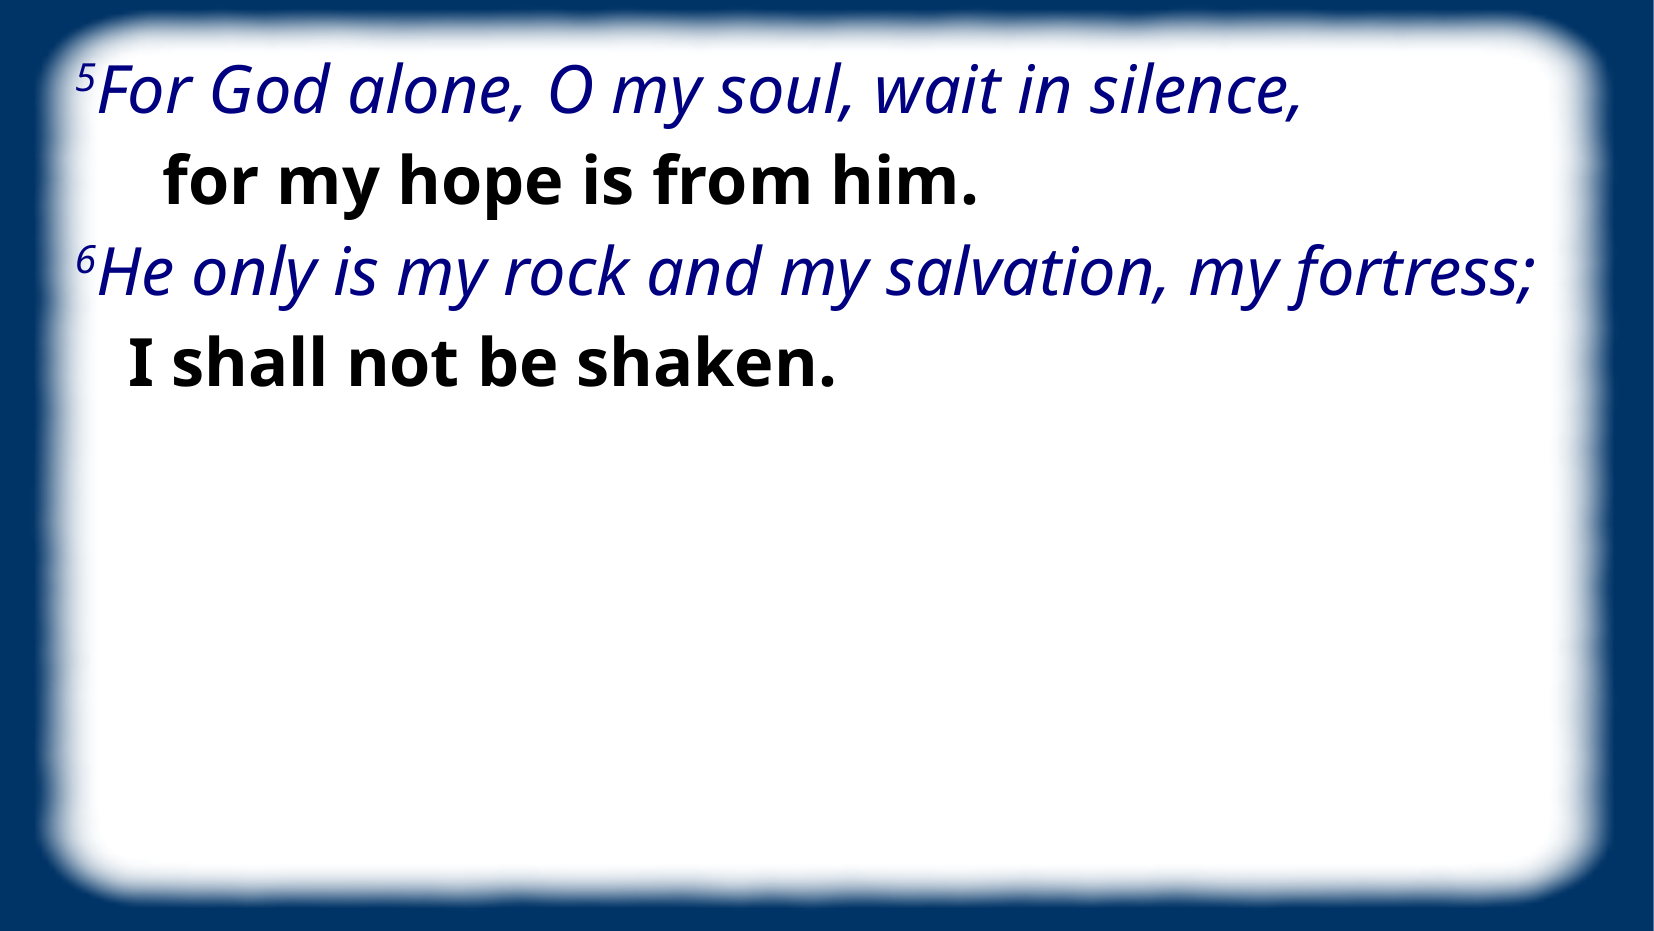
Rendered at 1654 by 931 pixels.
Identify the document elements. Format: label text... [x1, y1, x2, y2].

picture [0, 0, 1654, 931]
text_box 5For God alone, O my soul, wait in silence, for my hope is from him. 6He only is my rock and my salvation, my fortress; I shall not be shaken. [60, 35, 1591, 406]
